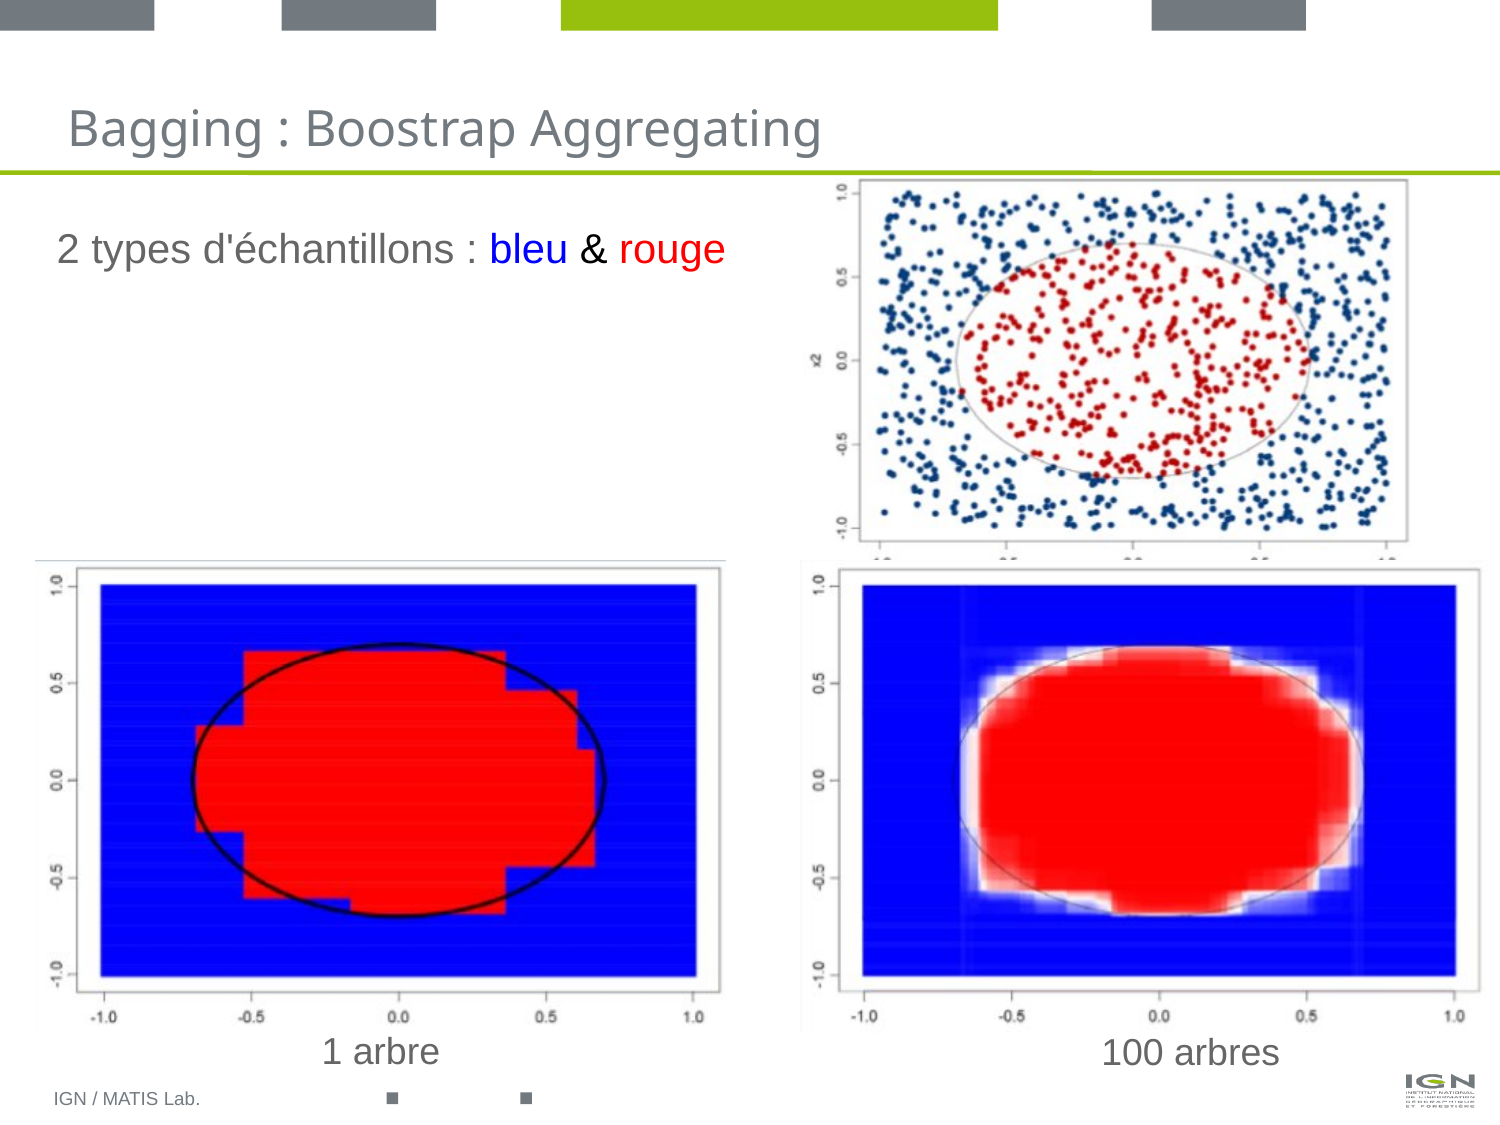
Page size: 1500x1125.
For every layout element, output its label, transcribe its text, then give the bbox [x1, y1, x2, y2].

picture [800, 178, 1488, 1033]
text_box Bagging : Boostrap Aggregating [53, 80, 1425, 173]
text_box 2 types d'échantillons : bleu & rouge [41, 214, 763, 319]
picture [1404, 1074, 1475, 1108]
text_box 1 arbre [306, 1033, 473, 1080]
text_box 100 arbres [1086, 1033, 1320, 1081]
text_box IGN / MATIS Lab. [38, 1067, 514, 1125]
picture [35, 560, 726, 1033]
